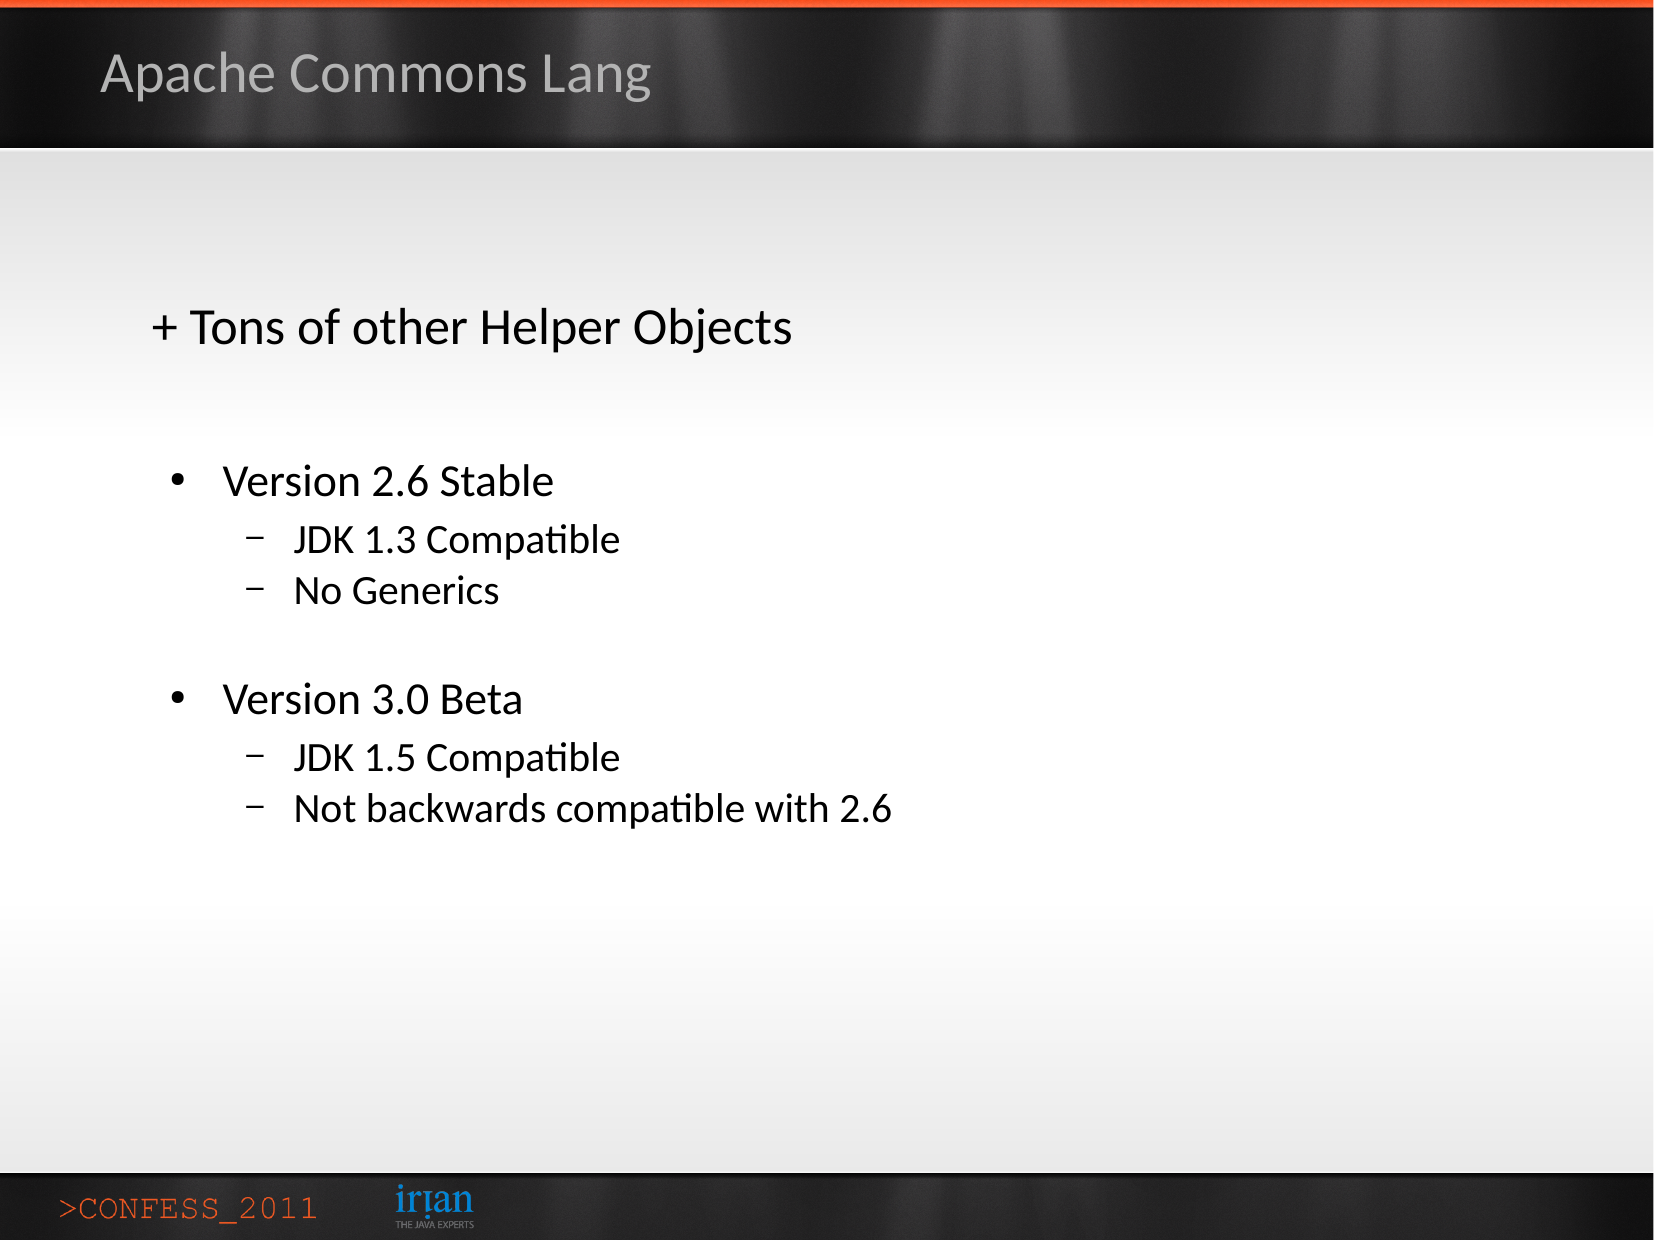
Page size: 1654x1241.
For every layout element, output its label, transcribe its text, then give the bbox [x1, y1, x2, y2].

list + Tons of other Helper Objects Version 2.6 Stable JDK 1.3 Compatible No Generics Version 3.0 Beta JDK 1.5 Compatible Not backwards compatible with 2.6 [80, 305, 1570, 1125]
picture [0, 0, 1654, 1240]
title Apache Commons Lang [100, 6, 1589, 151]
